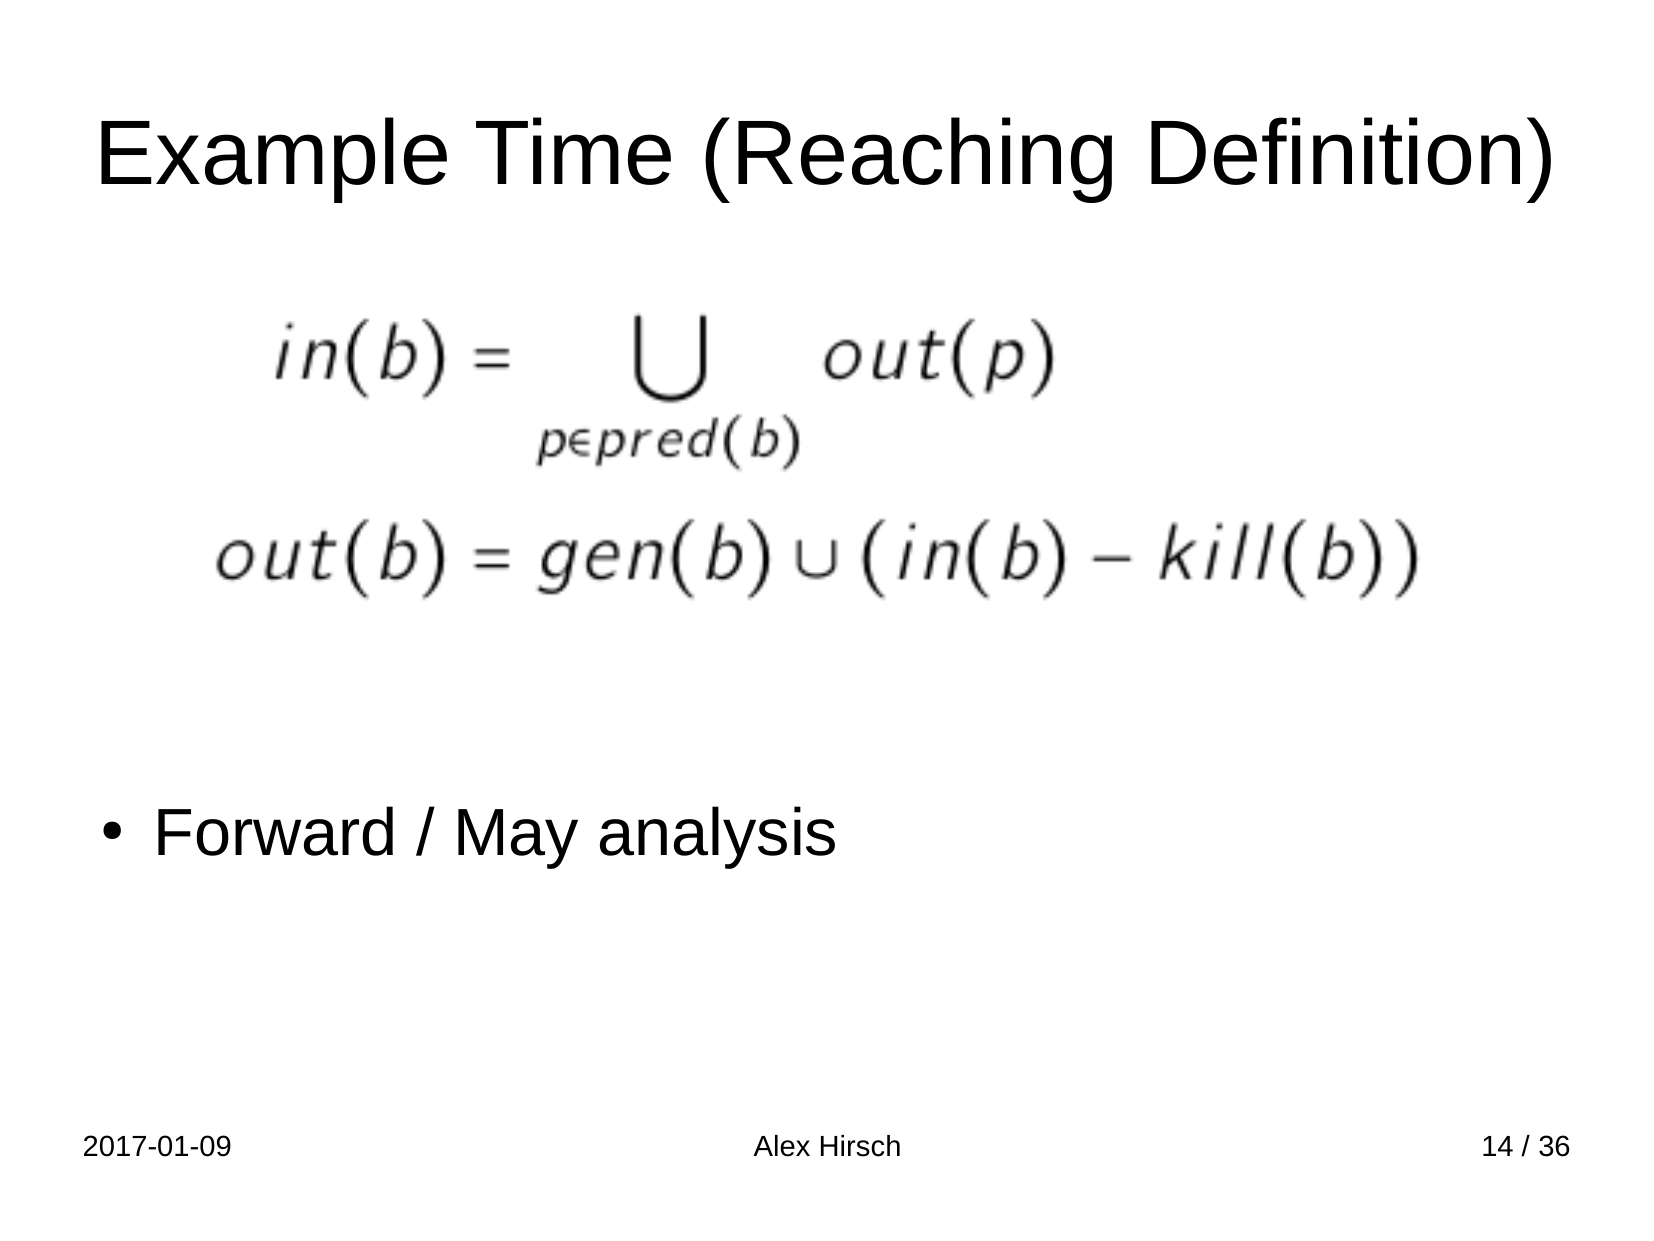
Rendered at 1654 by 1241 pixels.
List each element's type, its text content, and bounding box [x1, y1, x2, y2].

title Example Time (Reaching Definition) [82, 49, 1571, 257]
list Forward / May analysis [82, 795, 1571, 1009]
picture [161, 290, 1492, 634]
